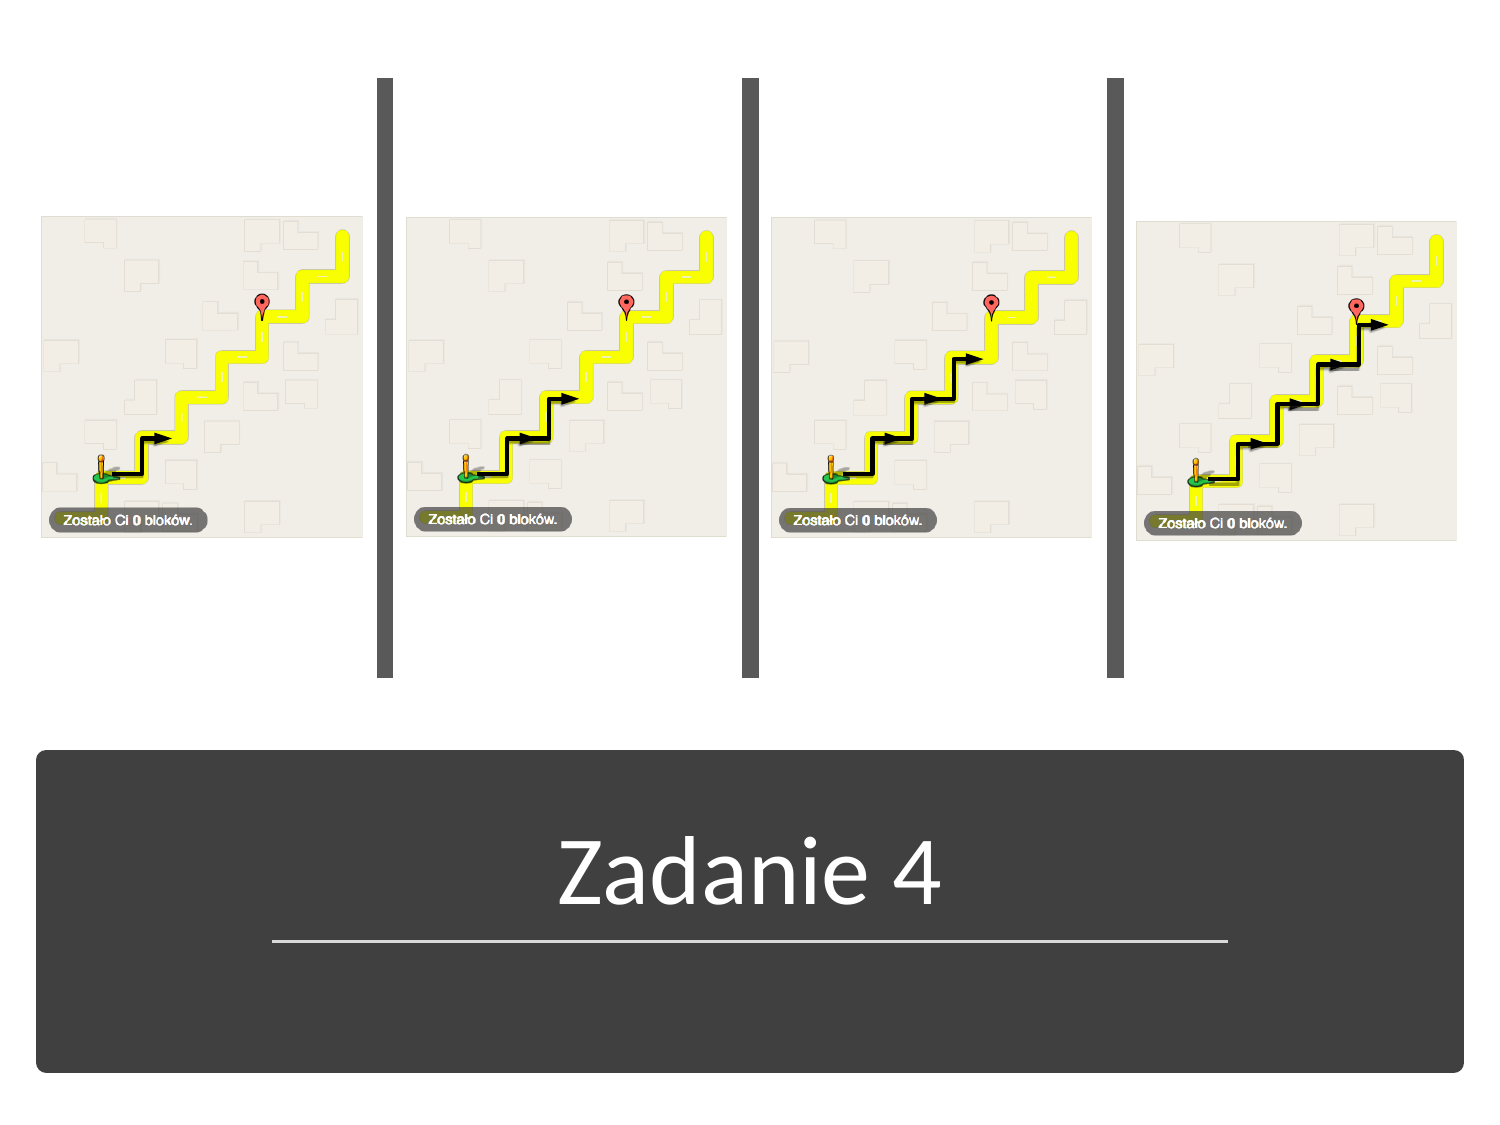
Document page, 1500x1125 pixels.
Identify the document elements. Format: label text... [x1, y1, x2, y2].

picture [39, 211, 367, 545]
picture [1134, 216, 1461, 548]
text_box [46, 760, 1454, 1063]
picture [769, 212, 1096, 545]
picture [404, 212, 731, 545]
title Zadanie 4 [64, 780, 1436, 933]
